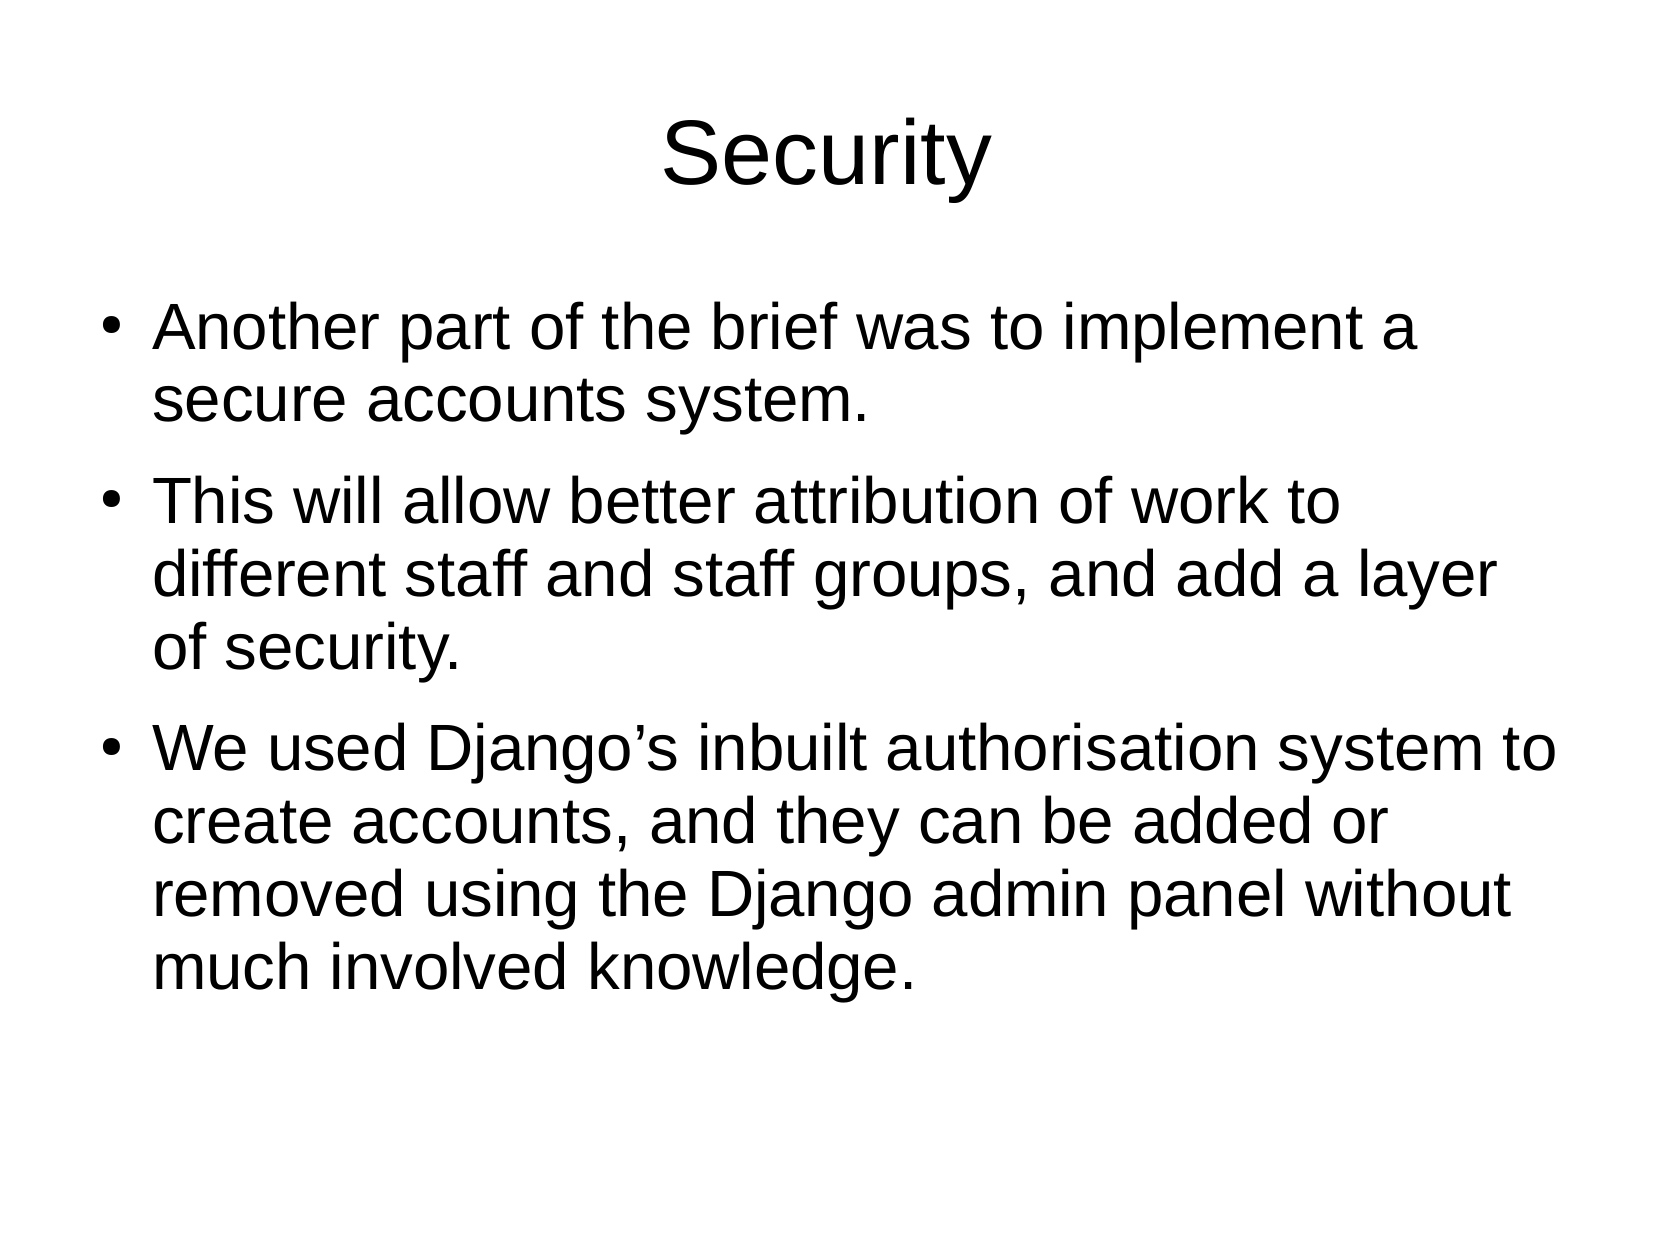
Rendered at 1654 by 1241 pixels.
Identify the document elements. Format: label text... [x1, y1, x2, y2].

list Another part of the brief was to implement a secure accounts system. This will allow better attribution of work to different staff and staff groups, and add a layer of security. We used Django’s inbuilt authorisation system to create accounts, and they can be added or removed using the Django admin panel without much involved knowledge. [82, 290, 1571, 1010]
title Security [82, 49, 1571, 257]
